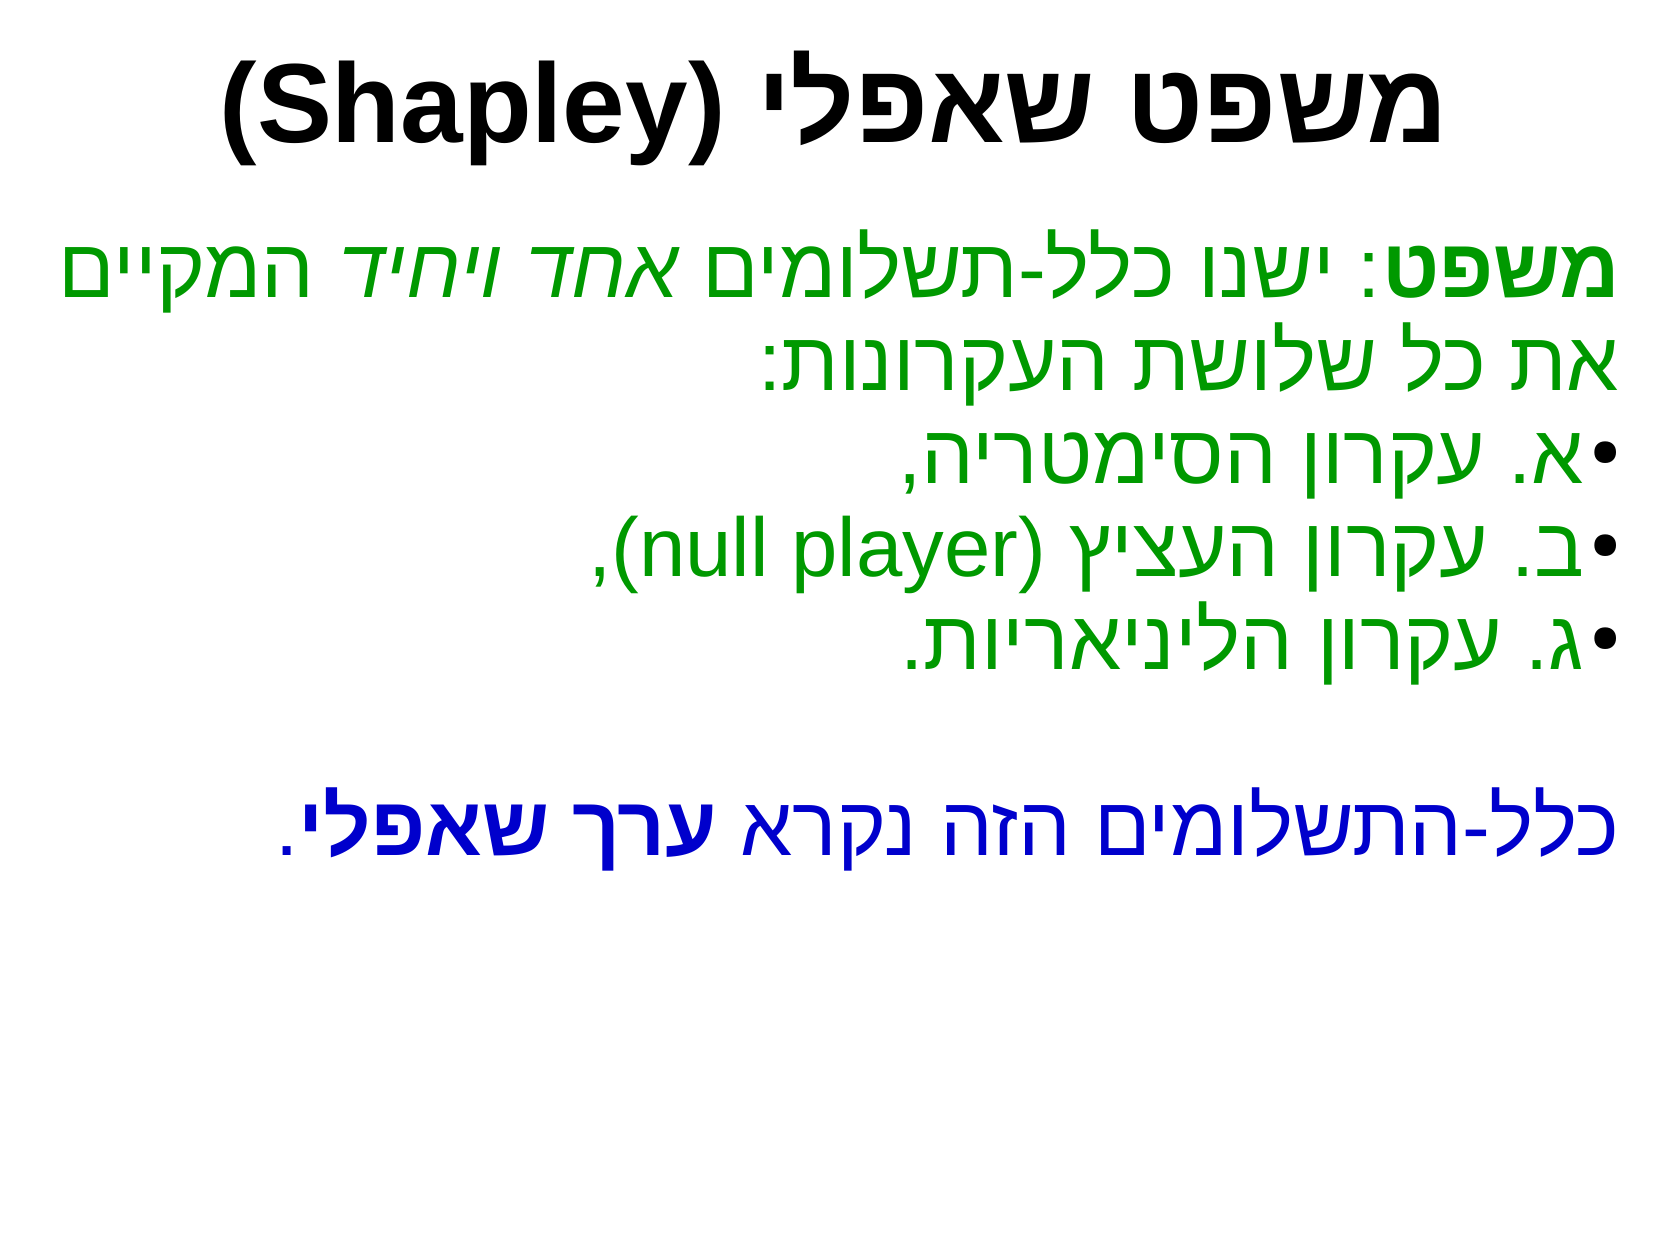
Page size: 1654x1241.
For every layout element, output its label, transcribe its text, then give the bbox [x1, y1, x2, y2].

title משפט שאפלי (Shapley) [15, 0, 1654, 215]
text_box משפט: ישנו כלל-תשלומים אחד ויחיד המקיים את כל שלושת העקרונות: א. עקרון הסימטריה, ב. עקרון העציץ (null player), ג. עקרון הליניאריות. כלל-התשלומים הזה נקרא ערך שאפלי. [15, 214, 1636, 974]
